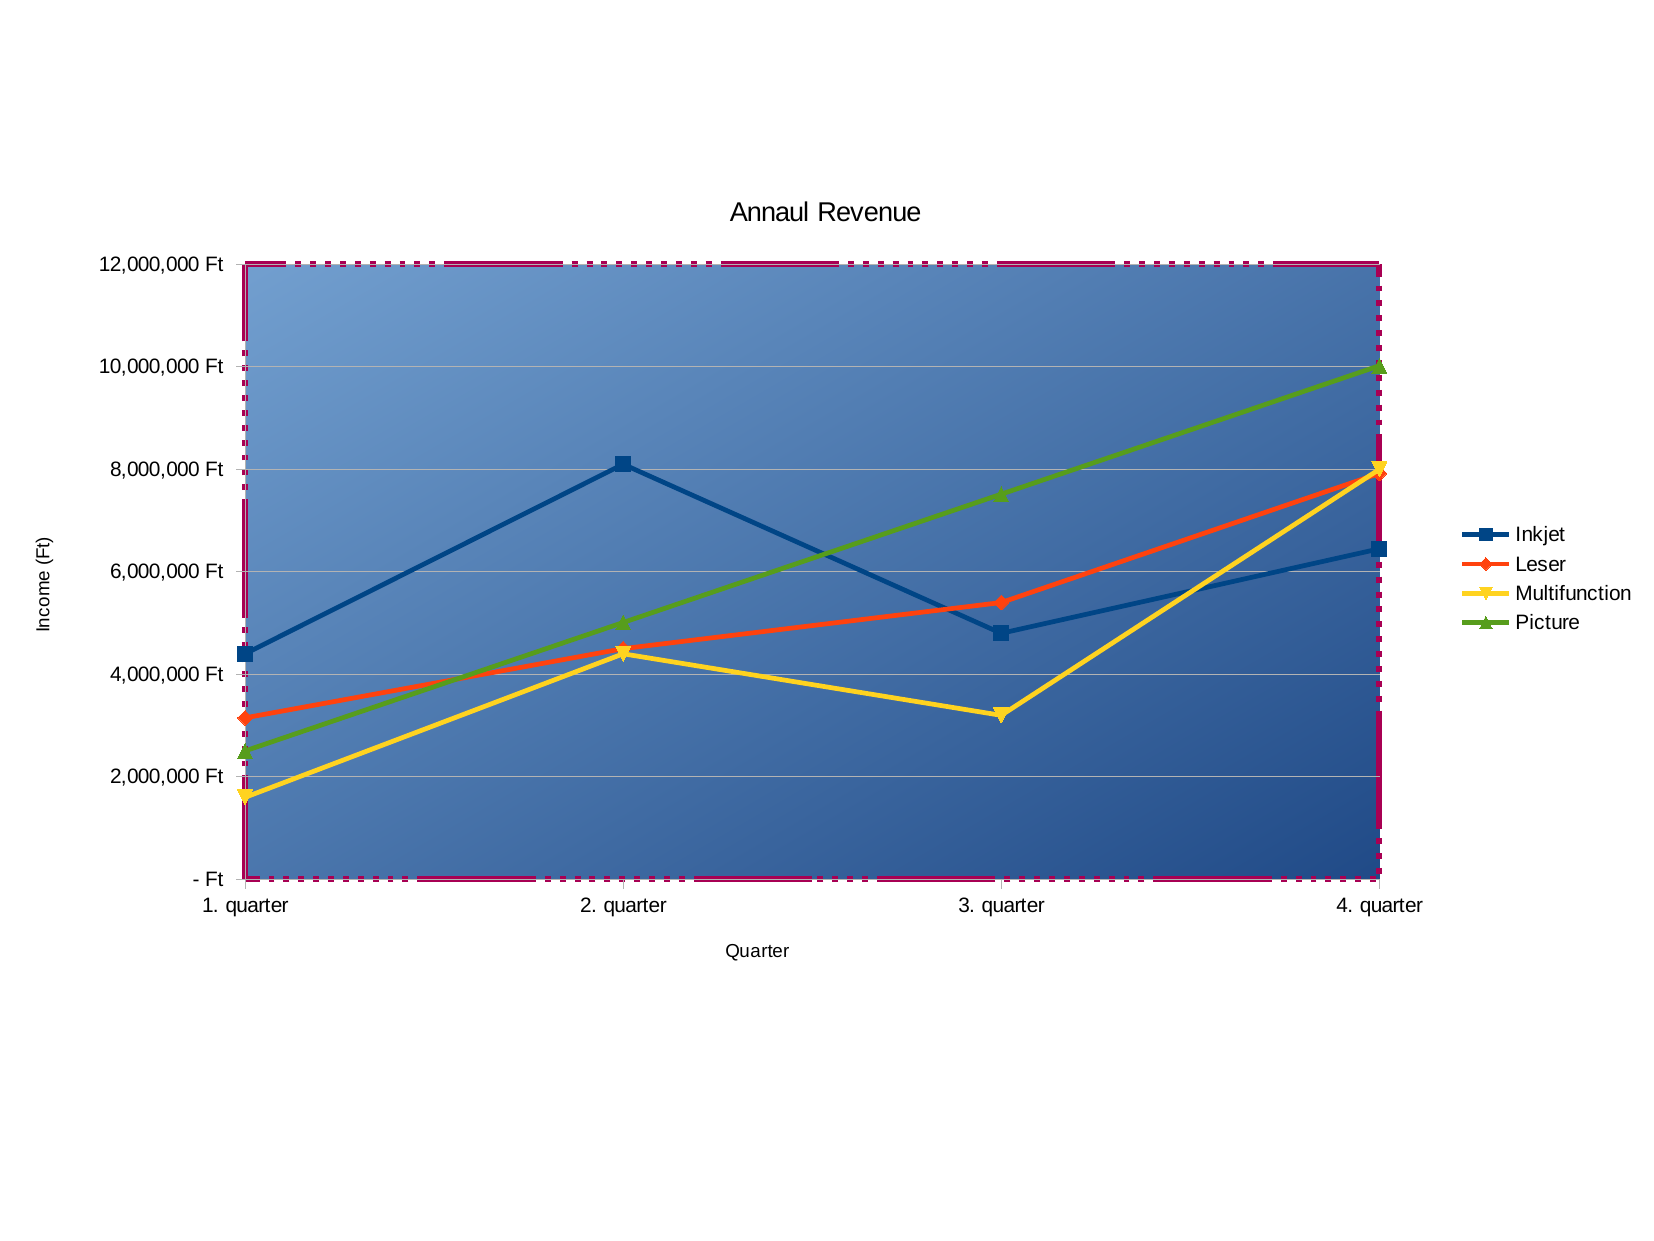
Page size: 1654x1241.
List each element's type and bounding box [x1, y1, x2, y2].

chart [0, 165, 1651, 993]
